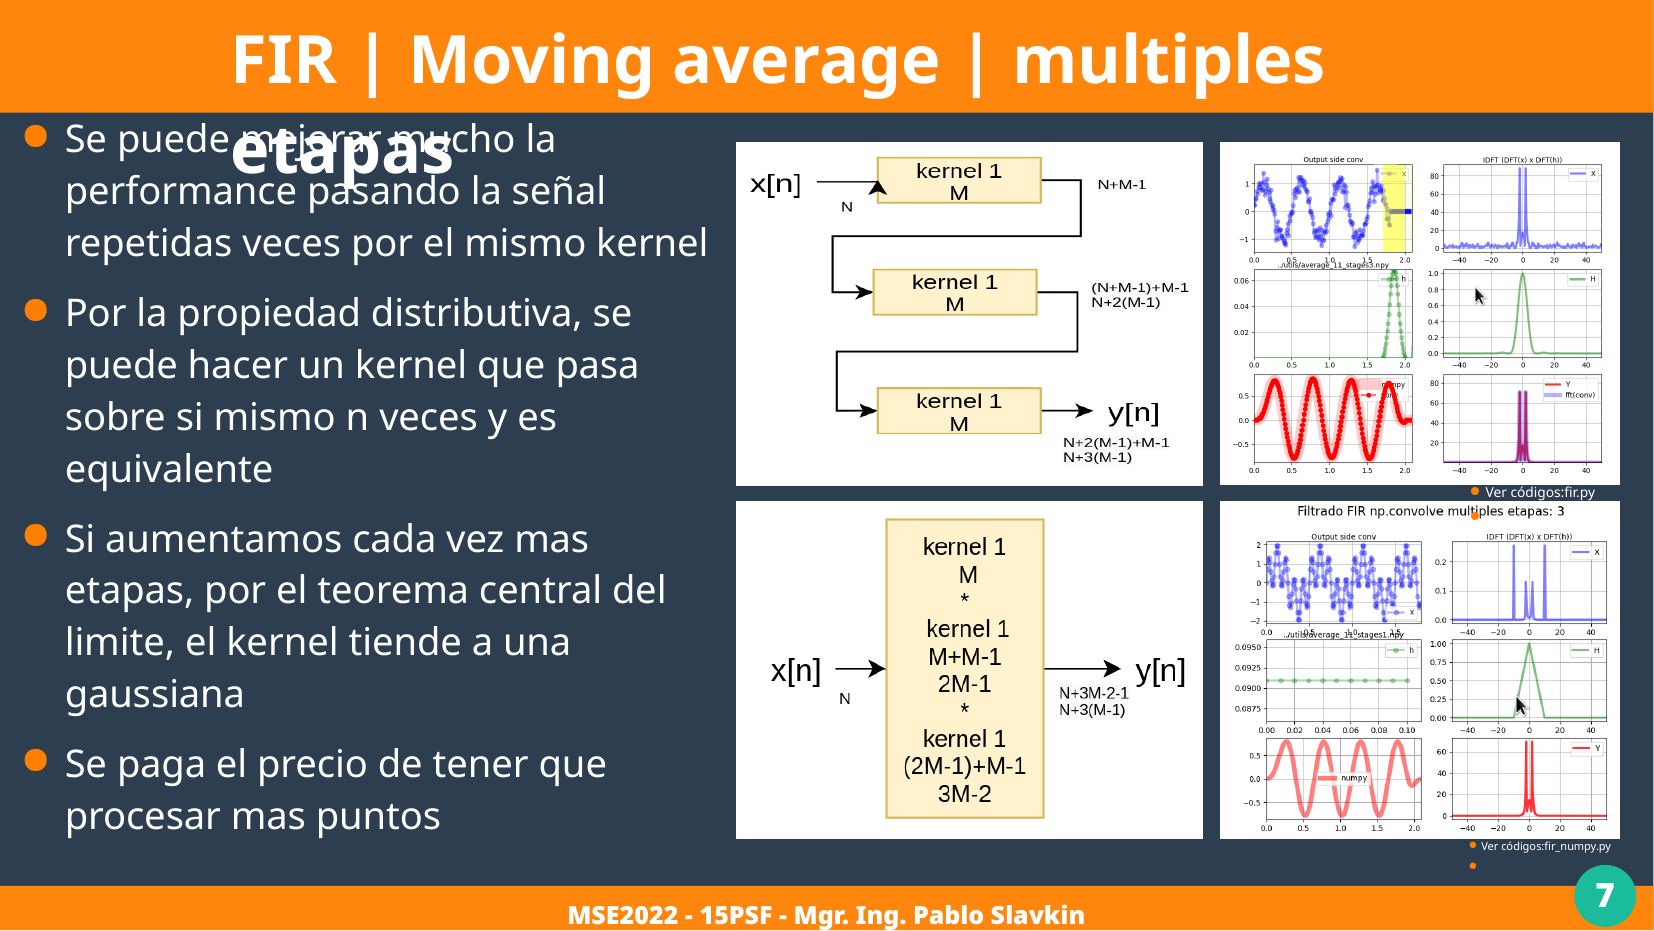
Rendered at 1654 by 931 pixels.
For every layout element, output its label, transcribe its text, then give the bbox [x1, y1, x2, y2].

list Ver códigos:fir.py [1464, 482, 1615, 503]
list Ver códigos:fir_numpy.py [1464, 838, 1615, 859]
picture [736, 142, 1203, 486]
title FIR | Moving average | multiples etapas [230, 11, 1506, 120]
picture [1220, 142, 1620, 486]
picture [736, 501, 1203, 839]
picture [1220, 501, 1620, 839]
list Se puede mejorar mucho la performance pasando la señal repetidas veces por el mismo kernel Por la propiedad distributiva, se puede hacer un kernel que pasa sobre si mismo n veces y es equivalente Si aumentamos cada vez mas etapas, por el teorema central del limite, el kernel tiende a una gaussiana Se paga el precio de tener que procesar mas puntos [5, 112, 713, 863]
